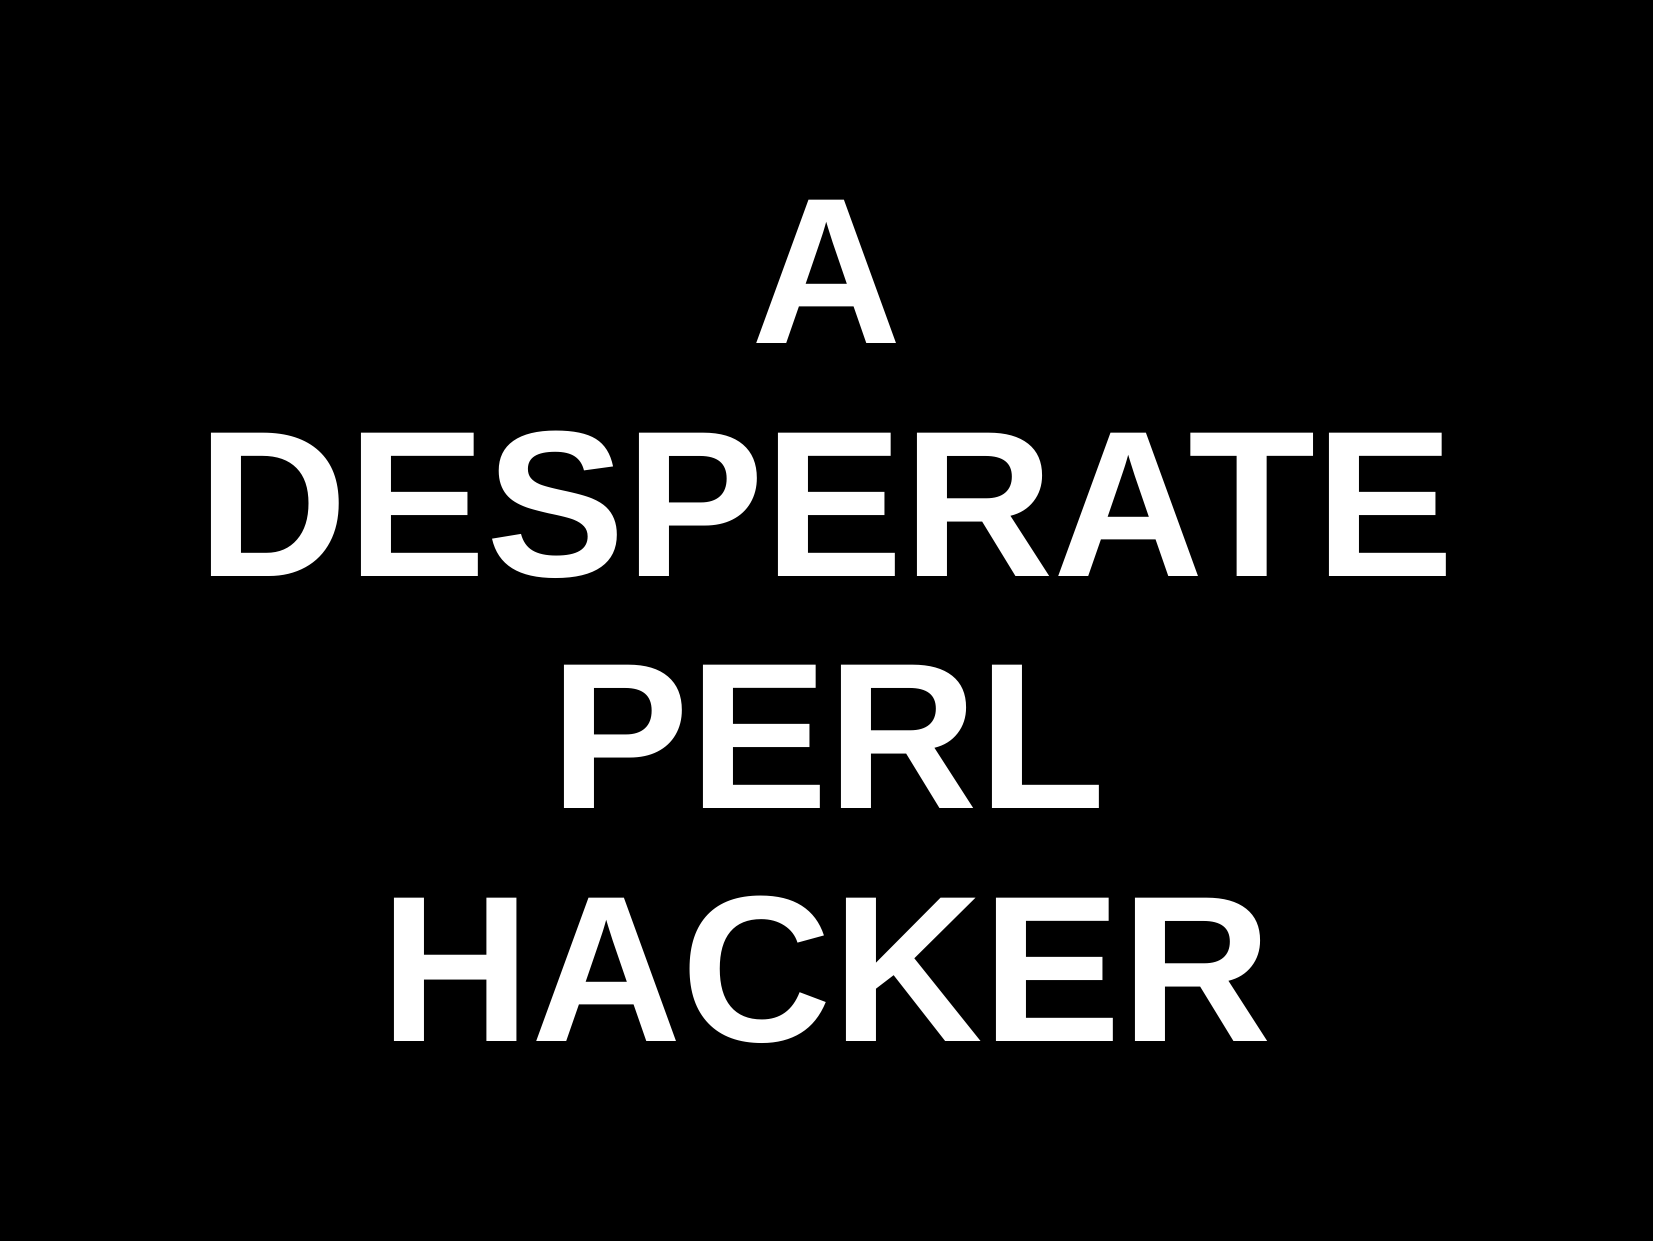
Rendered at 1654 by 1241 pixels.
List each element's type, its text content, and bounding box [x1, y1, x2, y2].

title A DESPERATE PERL HACKER [82, 101, 1571, 1140]
